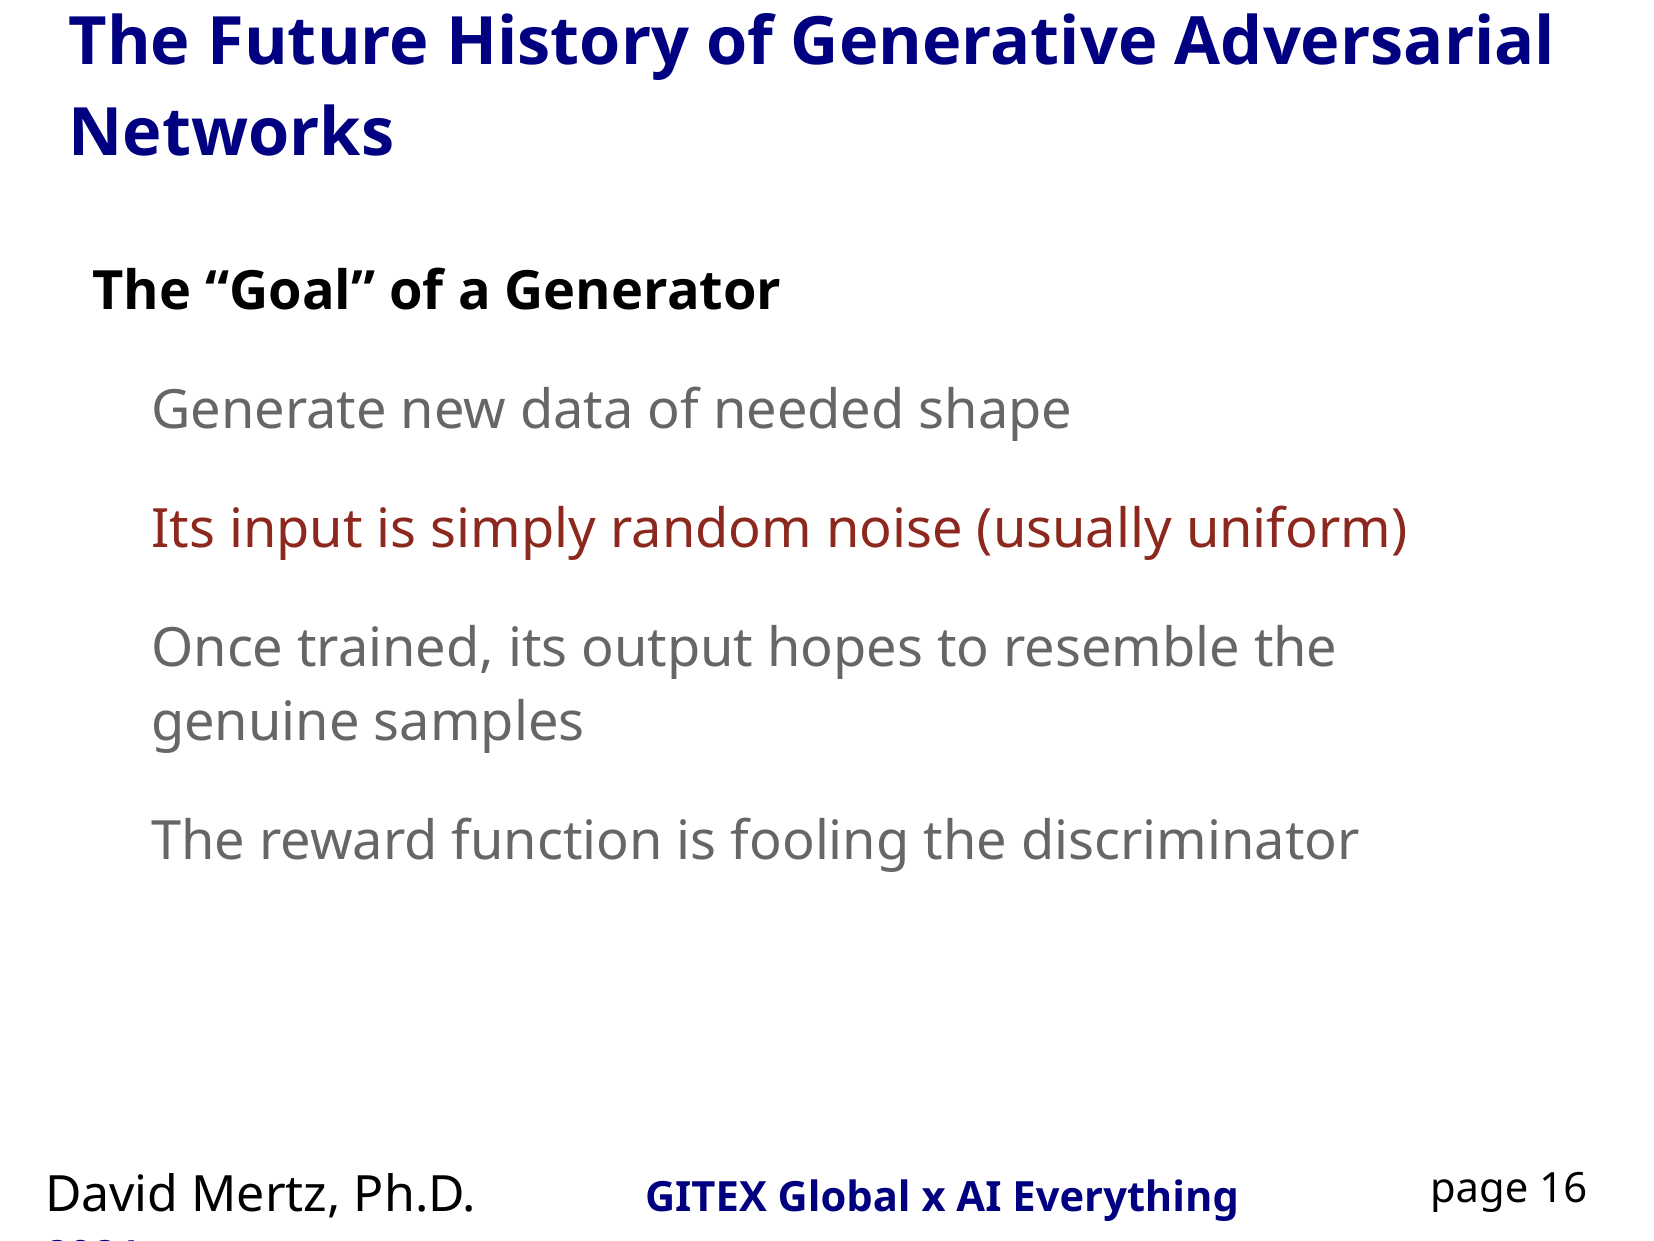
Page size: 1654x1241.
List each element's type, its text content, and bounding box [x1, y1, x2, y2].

list The “Goal” of a Generator Generate new data of needed shape Its input is simply random noise (usually uniform) Once trained, its output hopes to resemble the genuine samples The reward function is fooling the discriminator [92, 251, 1561, 1059]
